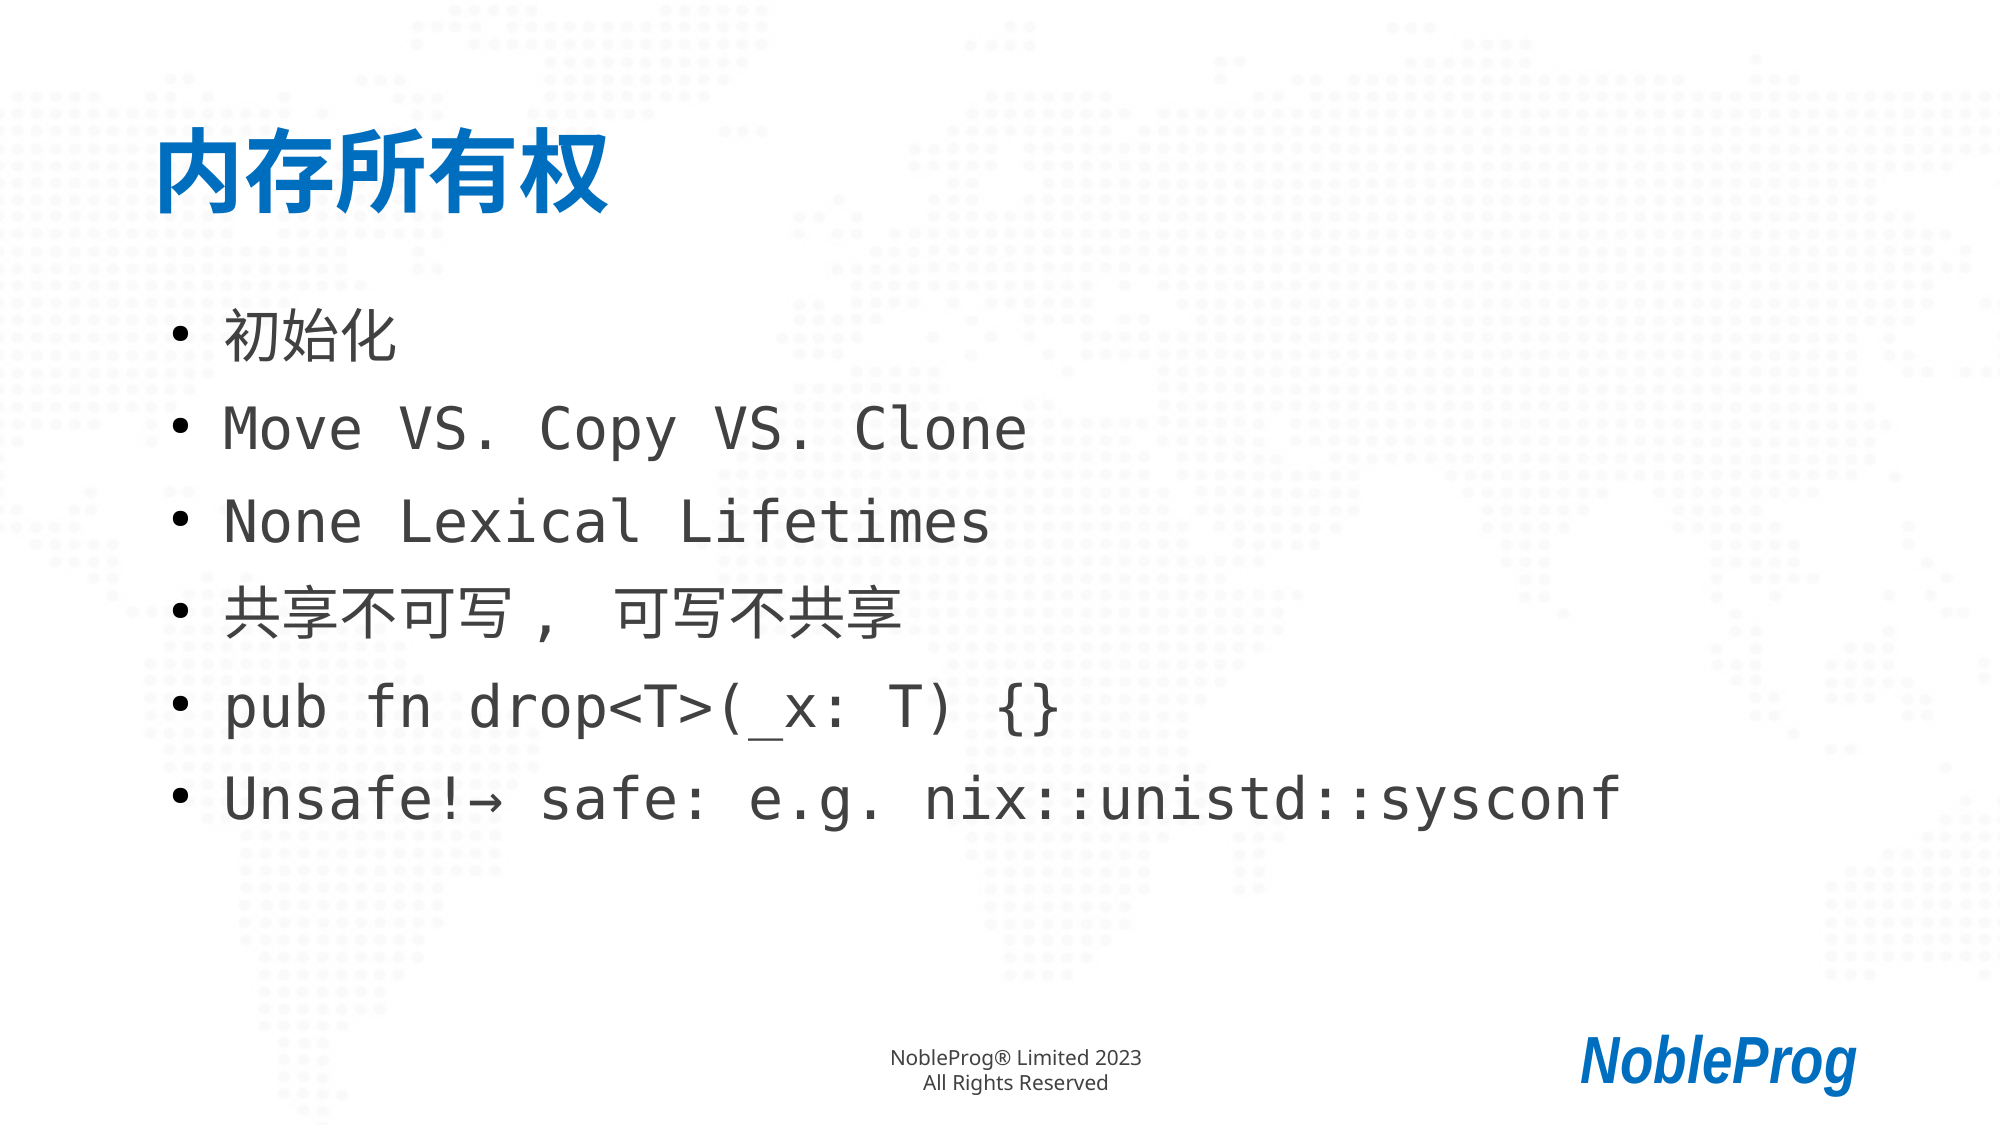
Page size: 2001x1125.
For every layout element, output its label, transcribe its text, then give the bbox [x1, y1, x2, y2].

title 内存所有权 [137, 59, 1863, 278]
list 初始化 Move VS. Copy VS. Clone None Lexical Lifetimes 共享不可写, 可写不共享 pub fn drop<T>(_x: T) {} Unsafe!→ safe: e.g. nix::unistd::sysconf [137, 299, 1863, 1014]
